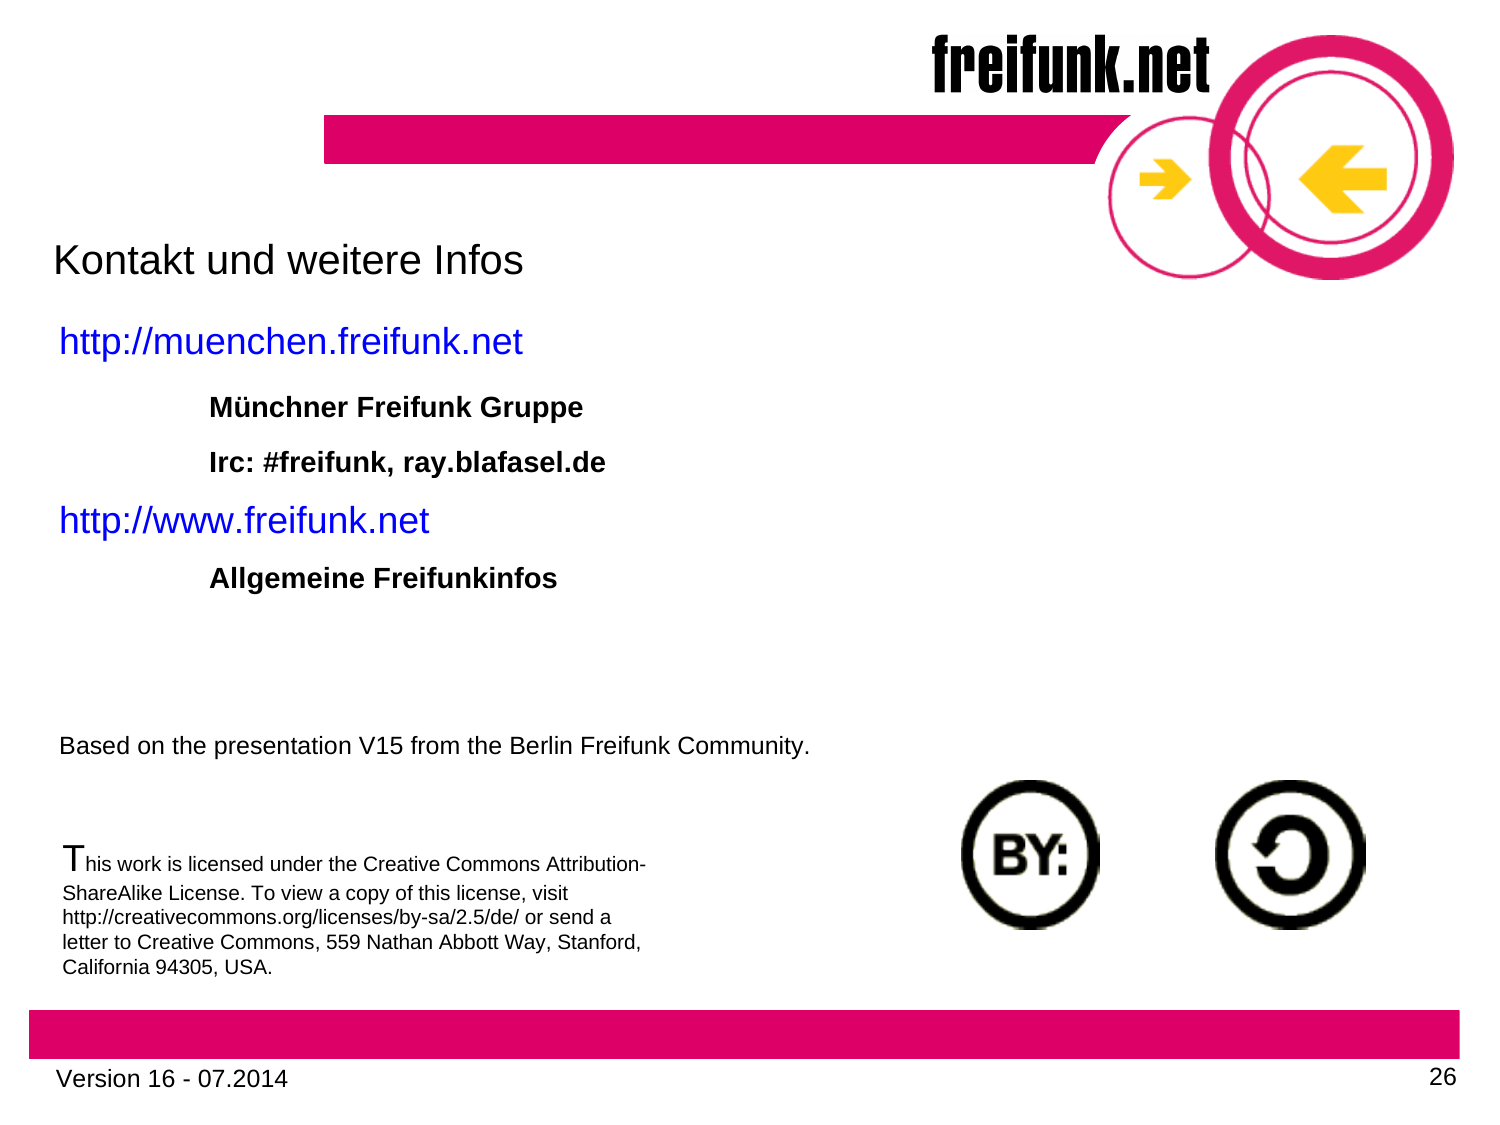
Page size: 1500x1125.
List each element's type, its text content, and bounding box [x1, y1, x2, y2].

picture [961, 780, 1100, 930]
picture [1215, 780, 1366, 930]
text_box Kontakt und weitere Infos [53, 233, 1046, 313]
text_box http://muenchen.freifunk.net Münchner Freifunk Gruppe Irc: #freifunk, ray.blafasel.de http://www.freifunk.net Allgemeine Freifunkinfos Based on the presentation V15 from the Berlin Freifunk Community. [59, 317, 1288, 956]
picture [932, 34, 1454, 280]
text_box This work is licensed under the Creative Commons Attribution-ShareAlike License. To view a copy of this license, visit http://creativecommons.org/licenses/by-sa/2.5/de/ or send a letter to Creative Commons, 559 Nathan Abbott Way, Stanford, California 94305, USA. [62, 834, 651, 987]
